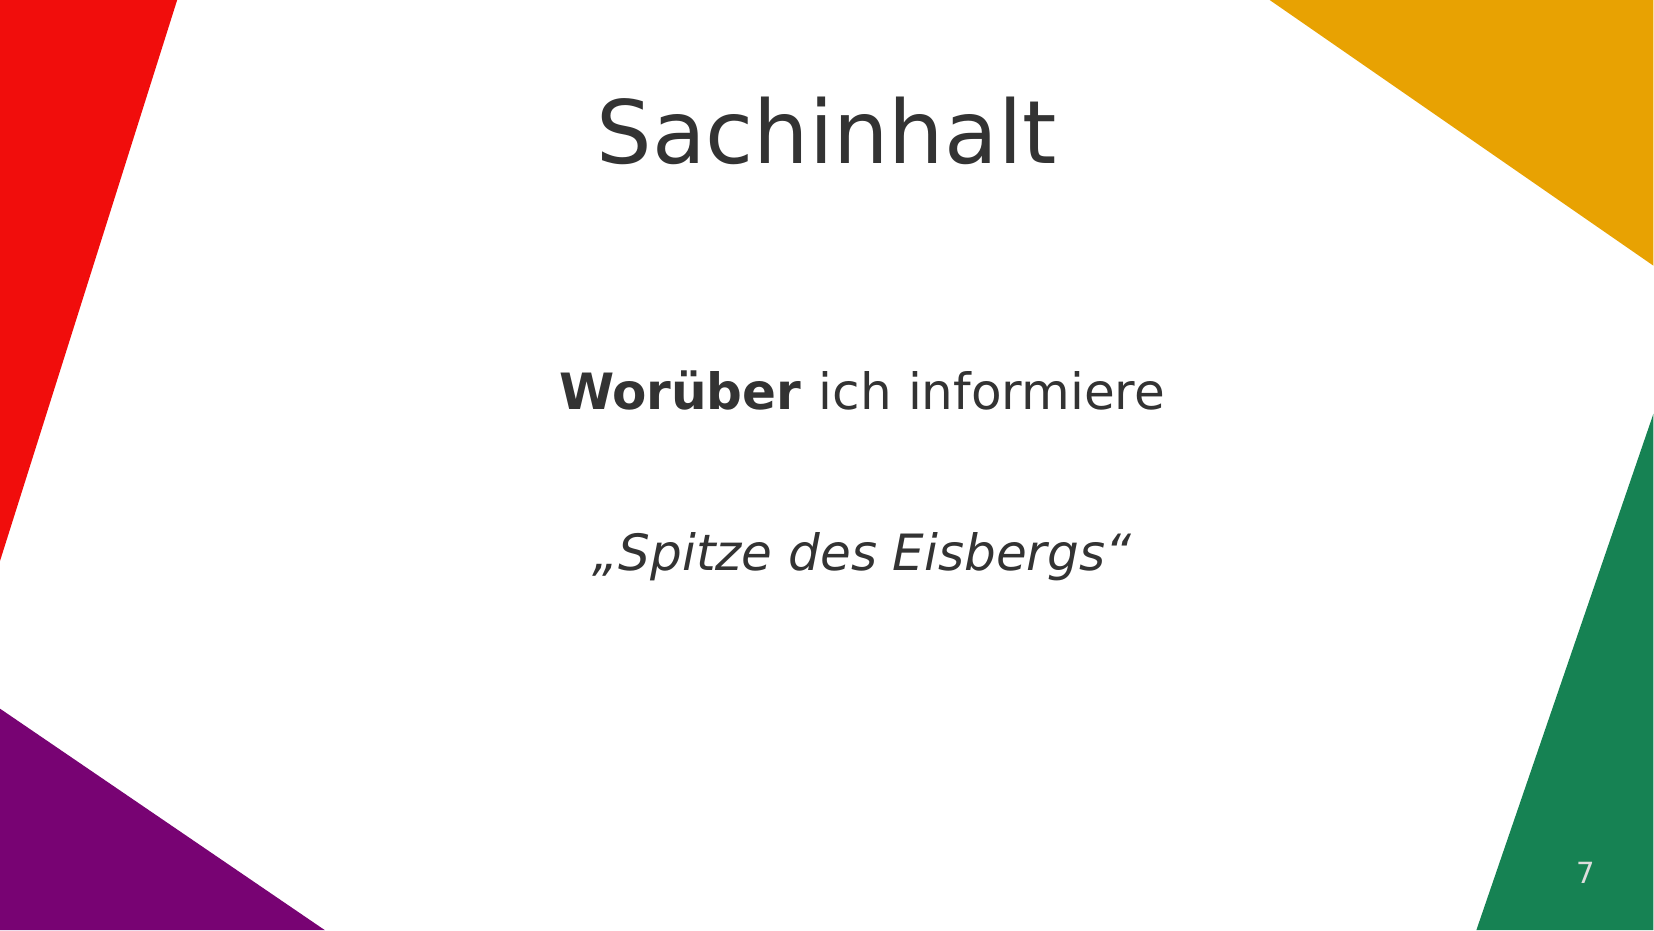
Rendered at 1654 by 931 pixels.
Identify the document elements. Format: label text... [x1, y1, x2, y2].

title Sachinhalt [118, 59, 1536, 207]
list Worüber ich informiere „Spitze des Eisbergs“ [118, 236, 1536, 709]
